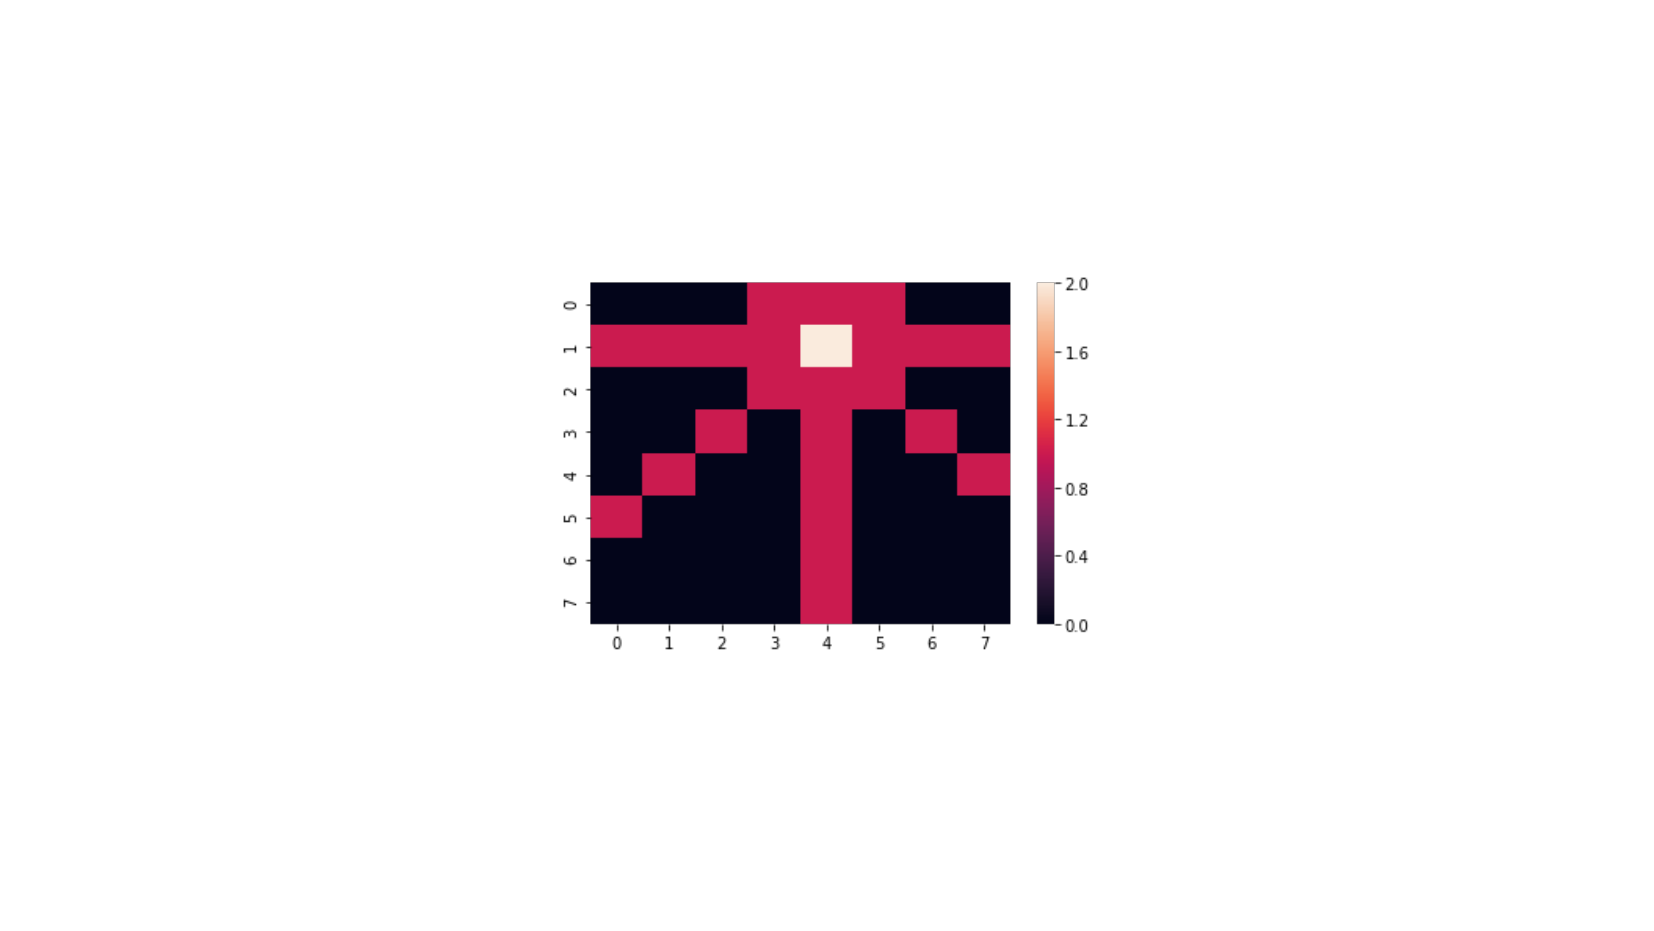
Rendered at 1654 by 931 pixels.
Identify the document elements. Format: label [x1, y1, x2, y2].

picture [553, 267, 1100, 662]
